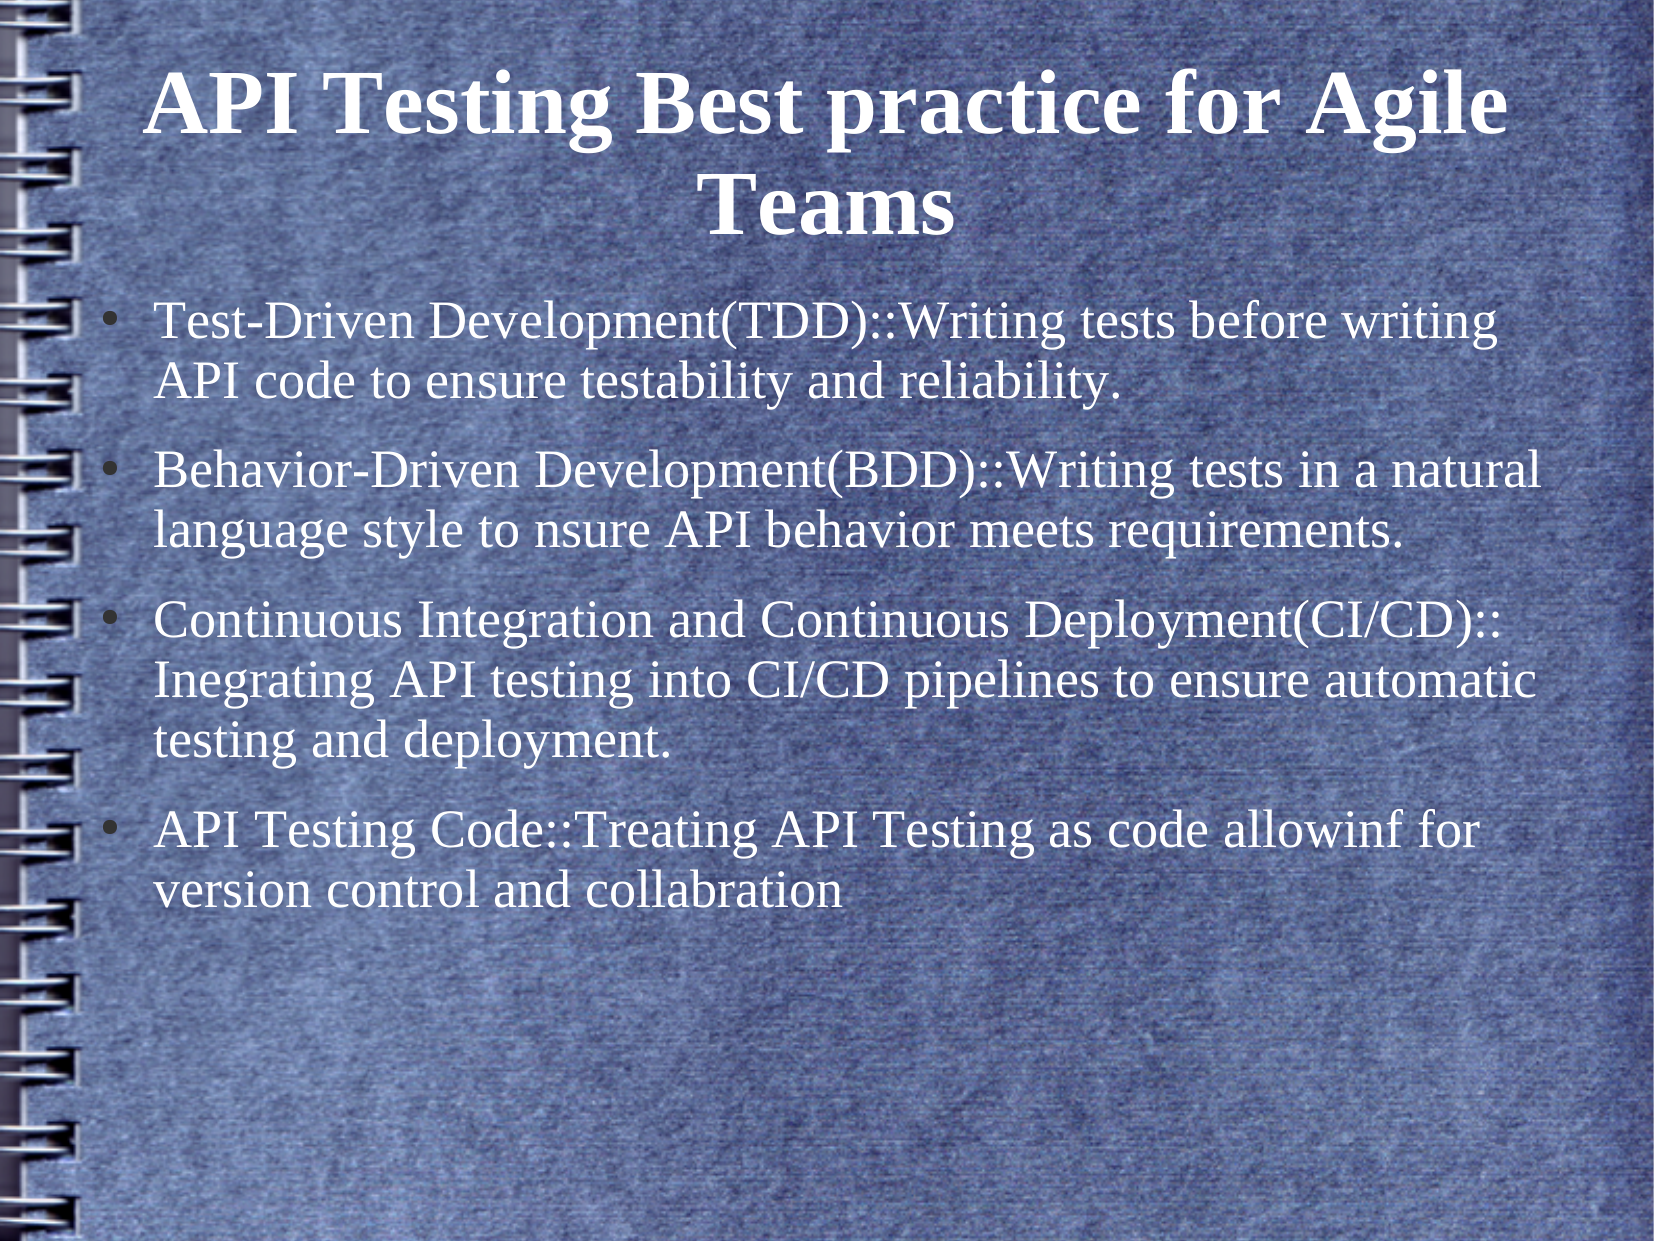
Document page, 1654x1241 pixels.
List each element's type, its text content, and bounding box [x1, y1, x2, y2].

list Test-Driven Development(TDD)::Writing tests before writing API code to ensure testability and reliability. Behavior-Driven Development(BDD)::Writing tests in a natural language style to nsure API behavior meets requirements. Continuous Integration and Continuous Deployment(CI/CD):: Inegrating API testing into CI/CD pipelines to ensure automatic testing and deployment. API Testing Code::Treating API Testing as code allowinf for version control and collabration [82, 290, 1571, 1109]
picture [0, 0, 1654, 1241]
title API Testing Best practice for Agile Teams [82, 49, 1571, 257]
